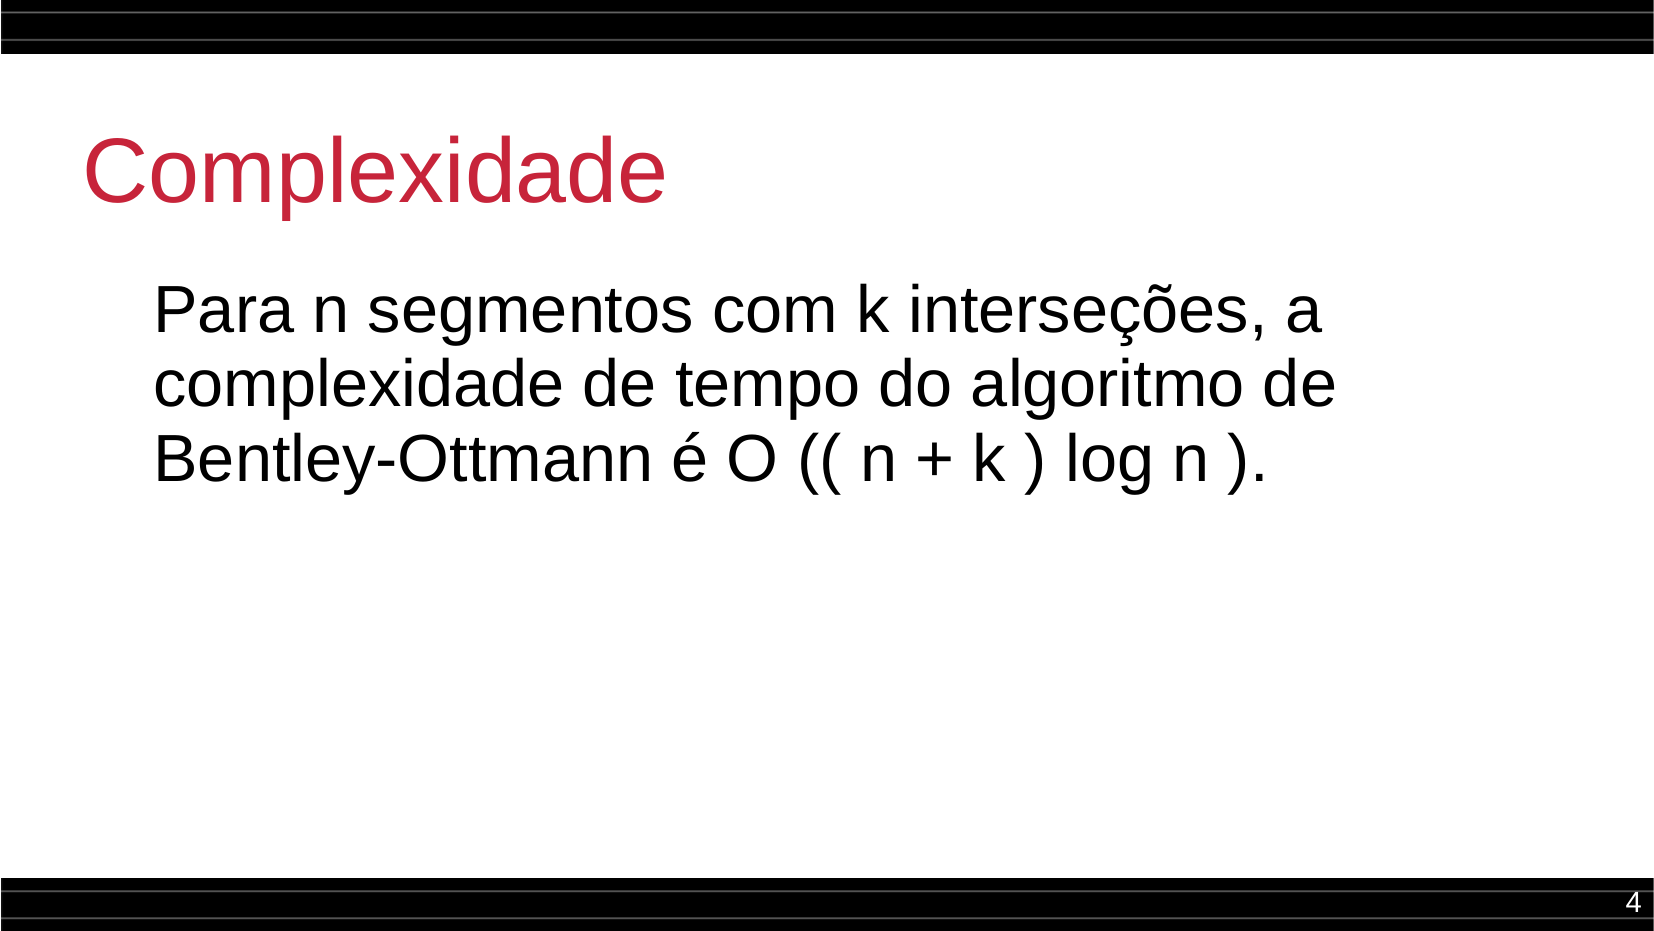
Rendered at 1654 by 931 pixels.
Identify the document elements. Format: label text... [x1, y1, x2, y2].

picture [1, 0, 1654, 54]
title Complexidade [82, 92, 1571, 249]
picture [1, 878, 1654, 931]
list Para n segmentos com k interseções, a complexidade de tempo do algoritmo de Bentley-Ottmann é O (( n + k ) log n ). [82, 271, 1571, 851]
